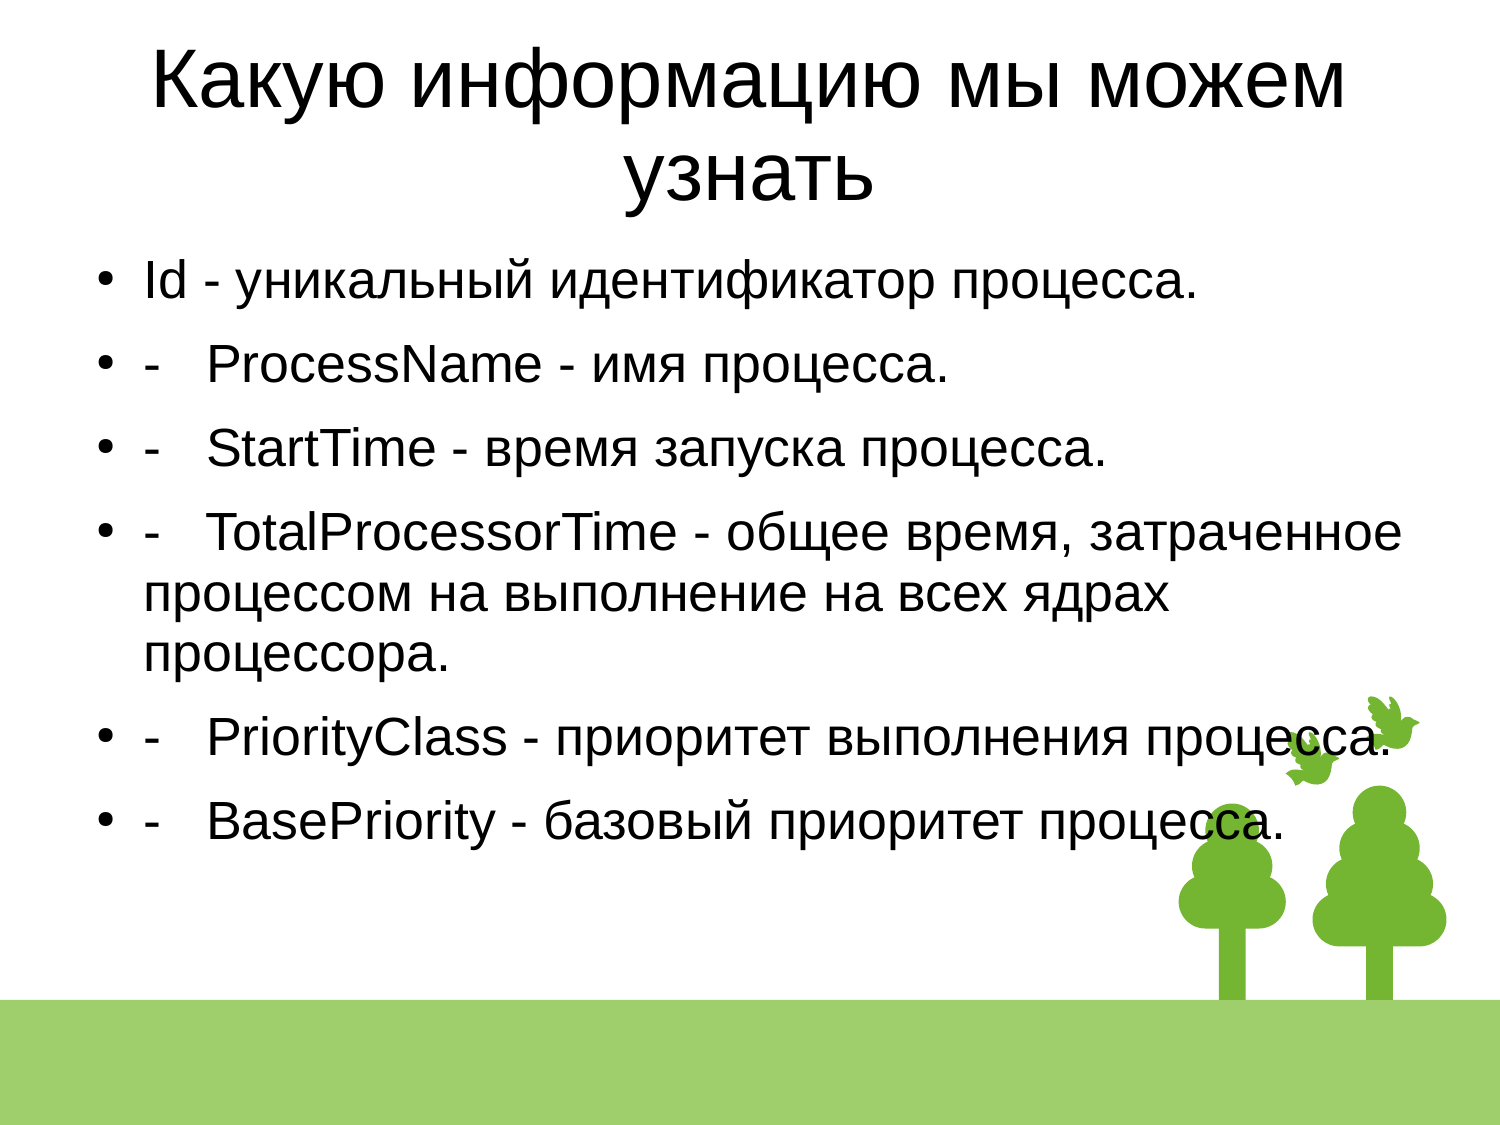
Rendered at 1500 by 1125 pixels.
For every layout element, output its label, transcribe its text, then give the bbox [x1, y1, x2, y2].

list Id - уникальный идентификатор процесса. - ProcessName - имя процесса. - StartTime - время запуска процесса. - TotalProcessorTime - общее время, затраченное процессом на выполнение на всех ядрах процессора. - PriorityClass - приоритет выполнения процесса. - BasePriority - базовый приоритет процесса. [80, 249, 1420, 893]
title Какую информацию мы можем узнать [80, 32, 1420, 218]
